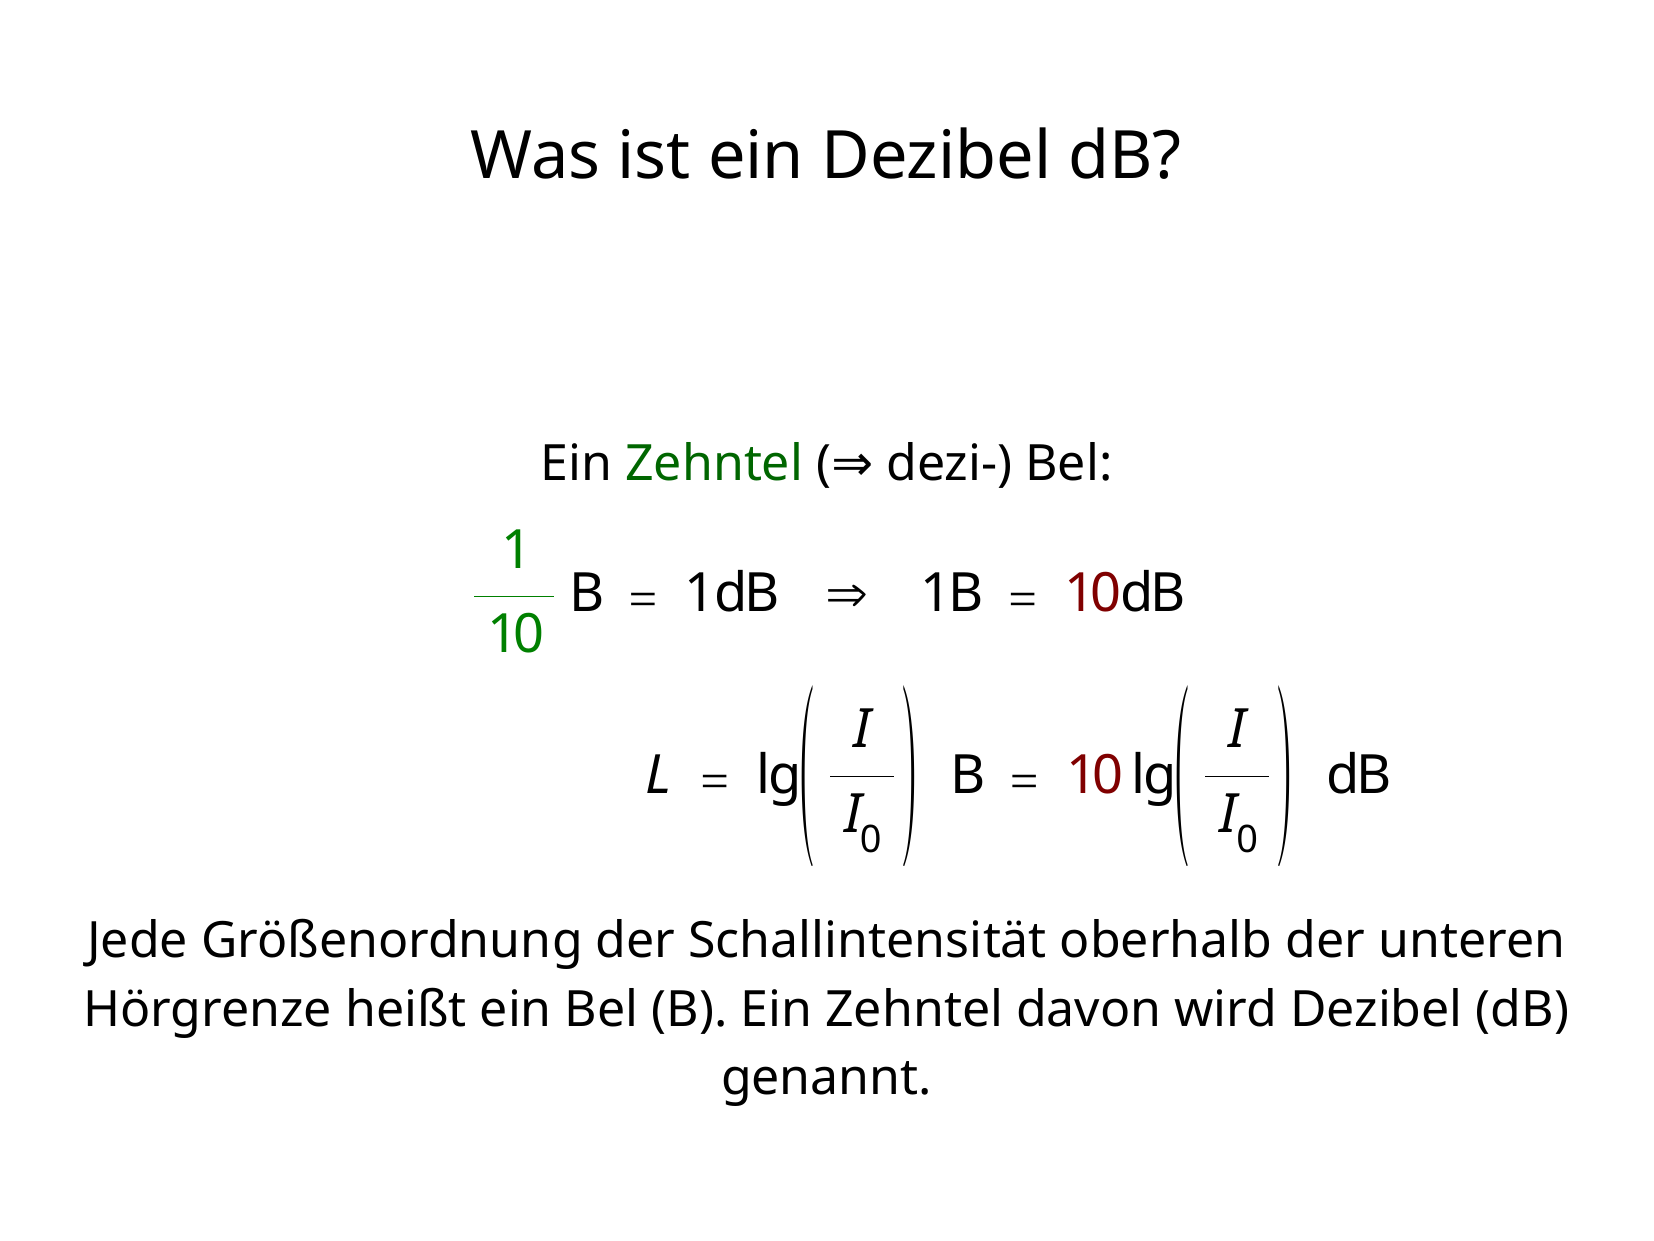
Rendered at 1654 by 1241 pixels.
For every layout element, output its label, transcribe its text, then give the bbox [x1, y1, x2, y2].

title Was ist ein Dezibel dB? [82, 49, 1571, 257]
subtitle Ein Zehntel (⇒ dezi-) Bel: Jede Größenordnung der Schallintensität oberhalb der unteren Hörgrenze heißt ein Bel (B). Ein Zehntel davon wird Dezibel (dB) genannt. [82, 408, 1571, 1128]
chart [259, 516, 1394, 866]
